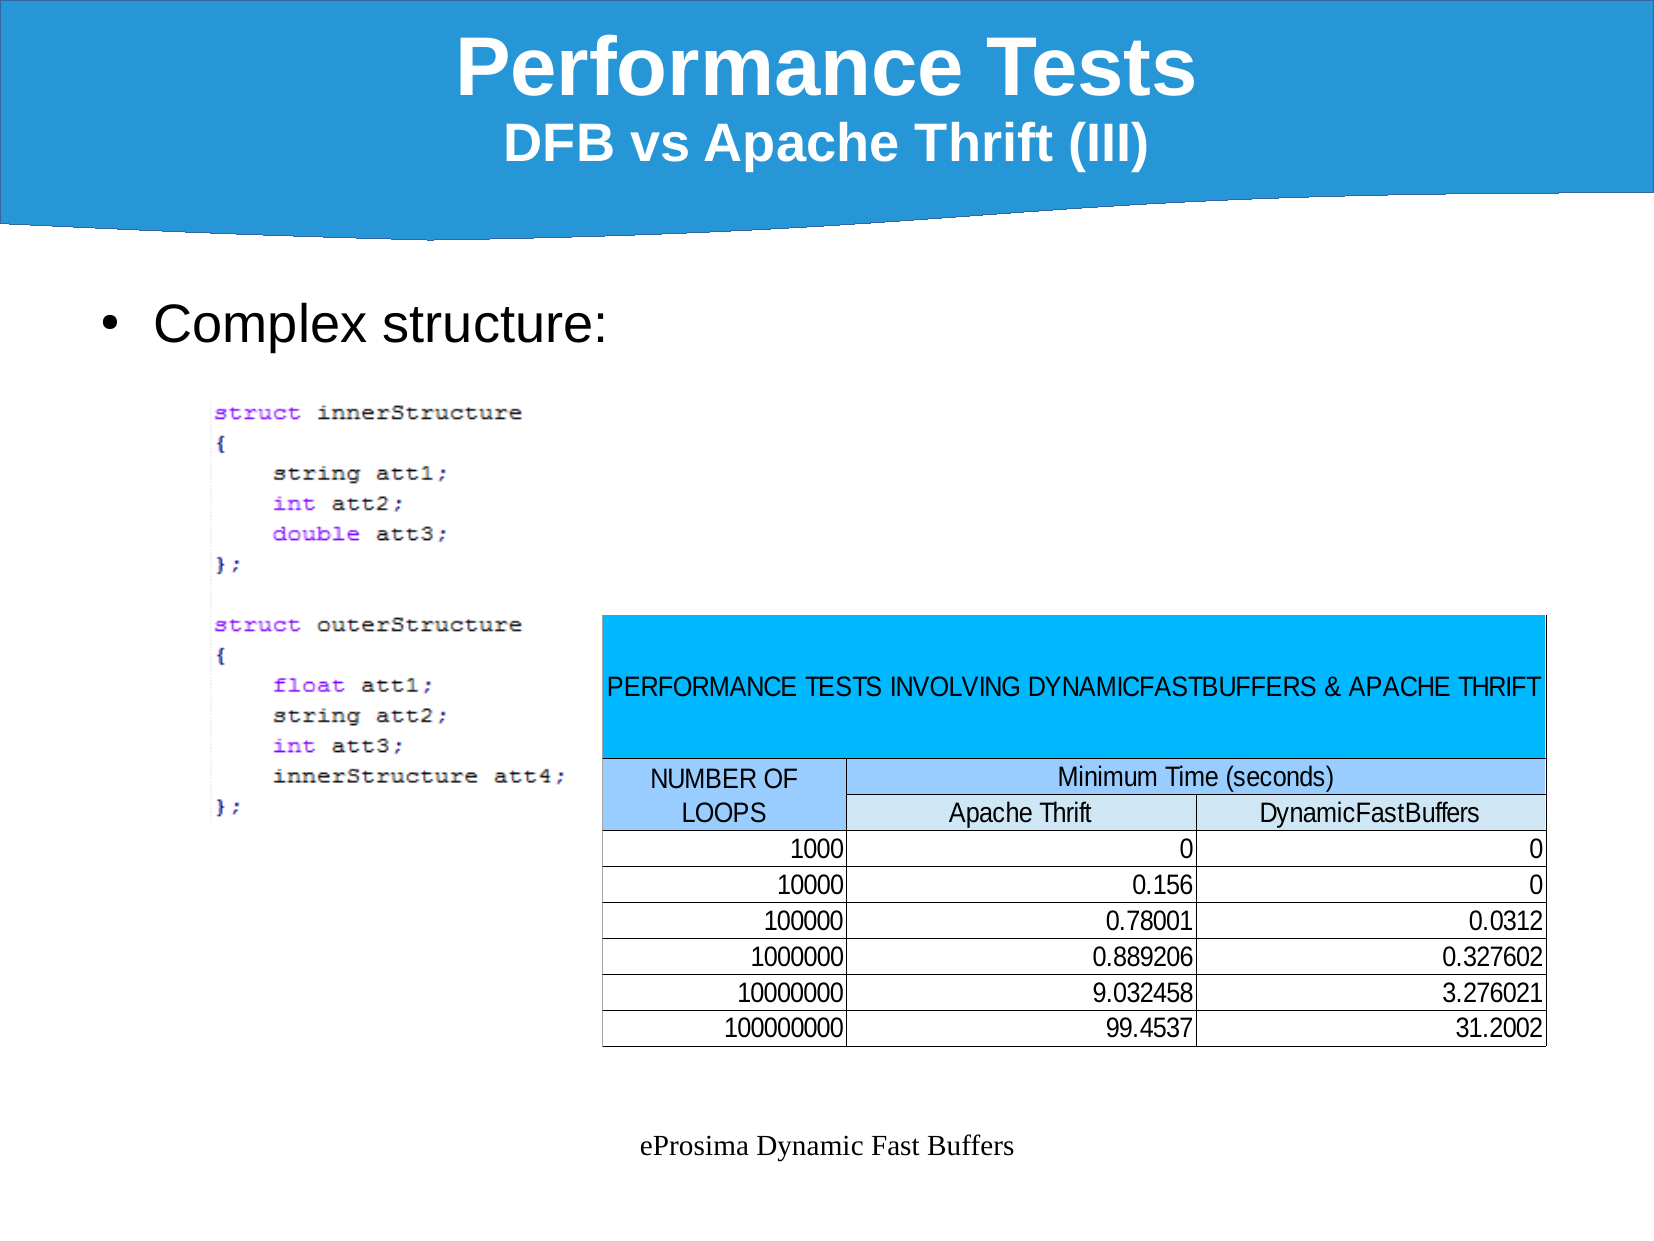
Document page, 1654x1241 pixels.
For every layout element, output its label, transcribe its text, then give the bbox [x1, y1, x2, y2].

text_box Performance Tests DFB vs Apache Thrift (III) [0, 0, 1654, 241]
picture [210, 401, 586, 826]
list Complex structure: [82, 293, 1571, 1063]
picture [602, 615, 1548, 1051]
